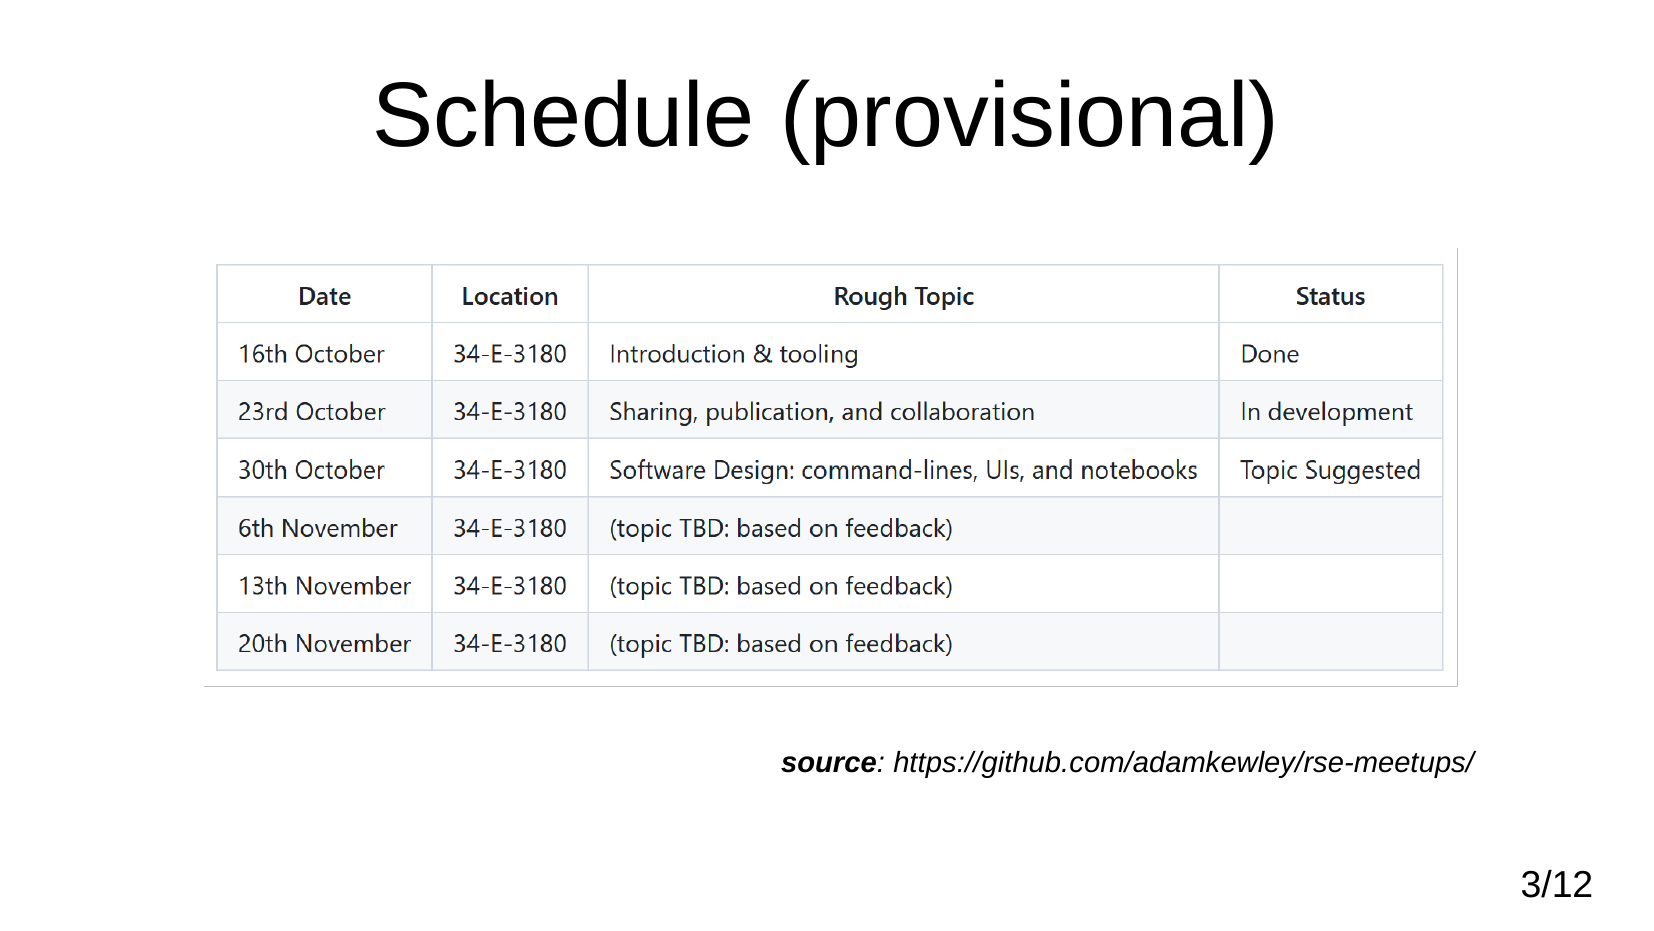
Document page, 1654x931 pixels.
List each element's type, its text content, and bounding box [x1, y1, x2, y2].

title Schedule (provisional) [82, 37, 1571, 193]
text_box source: https://github.com/adamkewley/rse-meetups/ [717, 738, 1490, 796]
text_box <number>/12 [1505, 856, 1625, 914]
picture [204, 248, 1458, 688]
